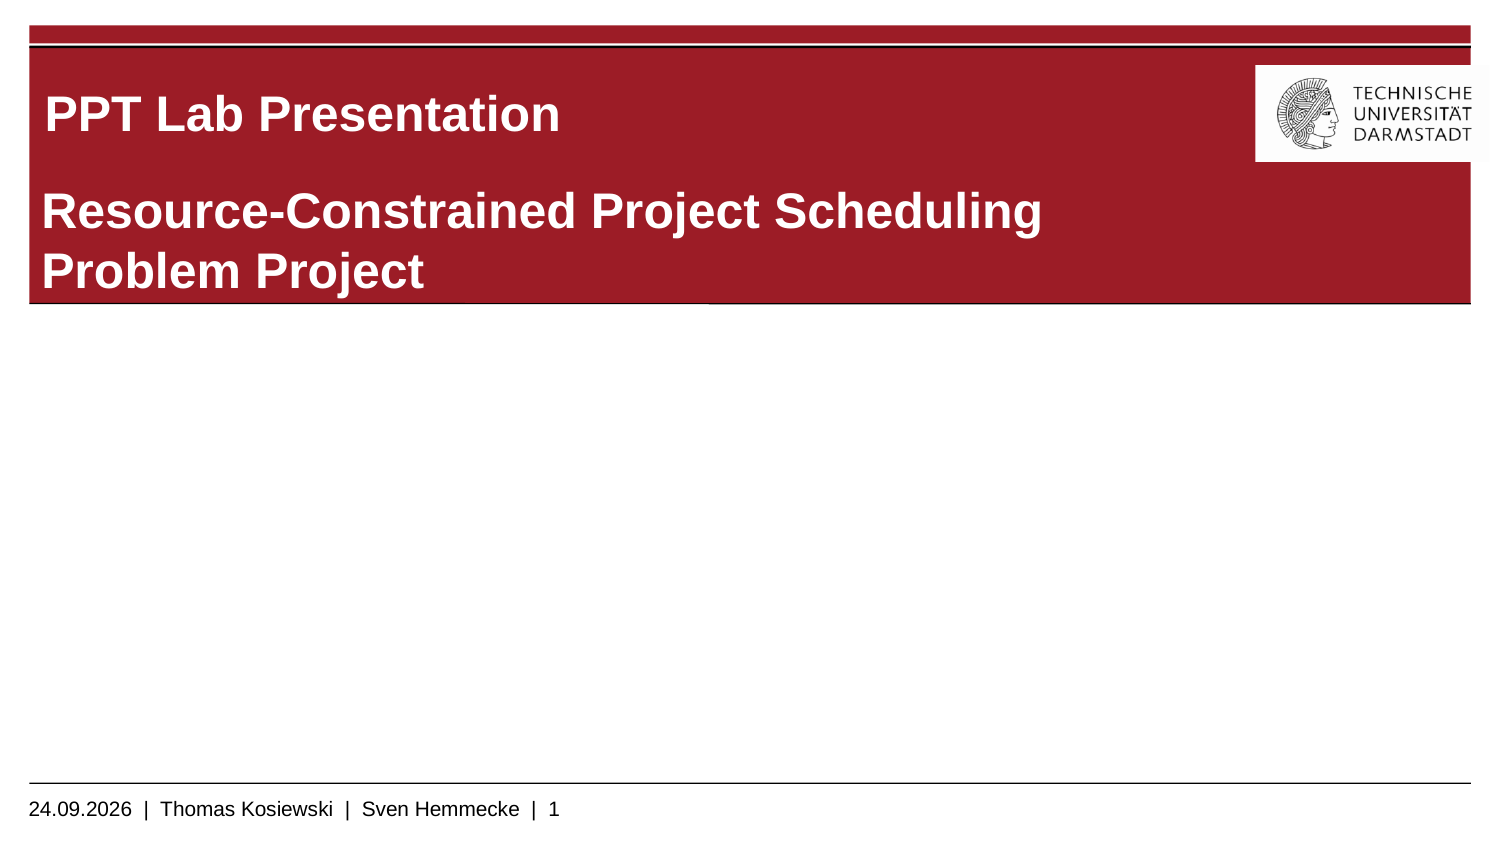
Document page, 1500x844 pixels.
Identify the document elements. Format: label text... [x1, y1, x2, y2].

picture [1255, 65, 1490, 162]
title PPT Lab Presentation [44, 60, 1164, 164]
subtitle Resource-Constrained Project Scheduling Problem Project [41, 178, 1164, 295]
